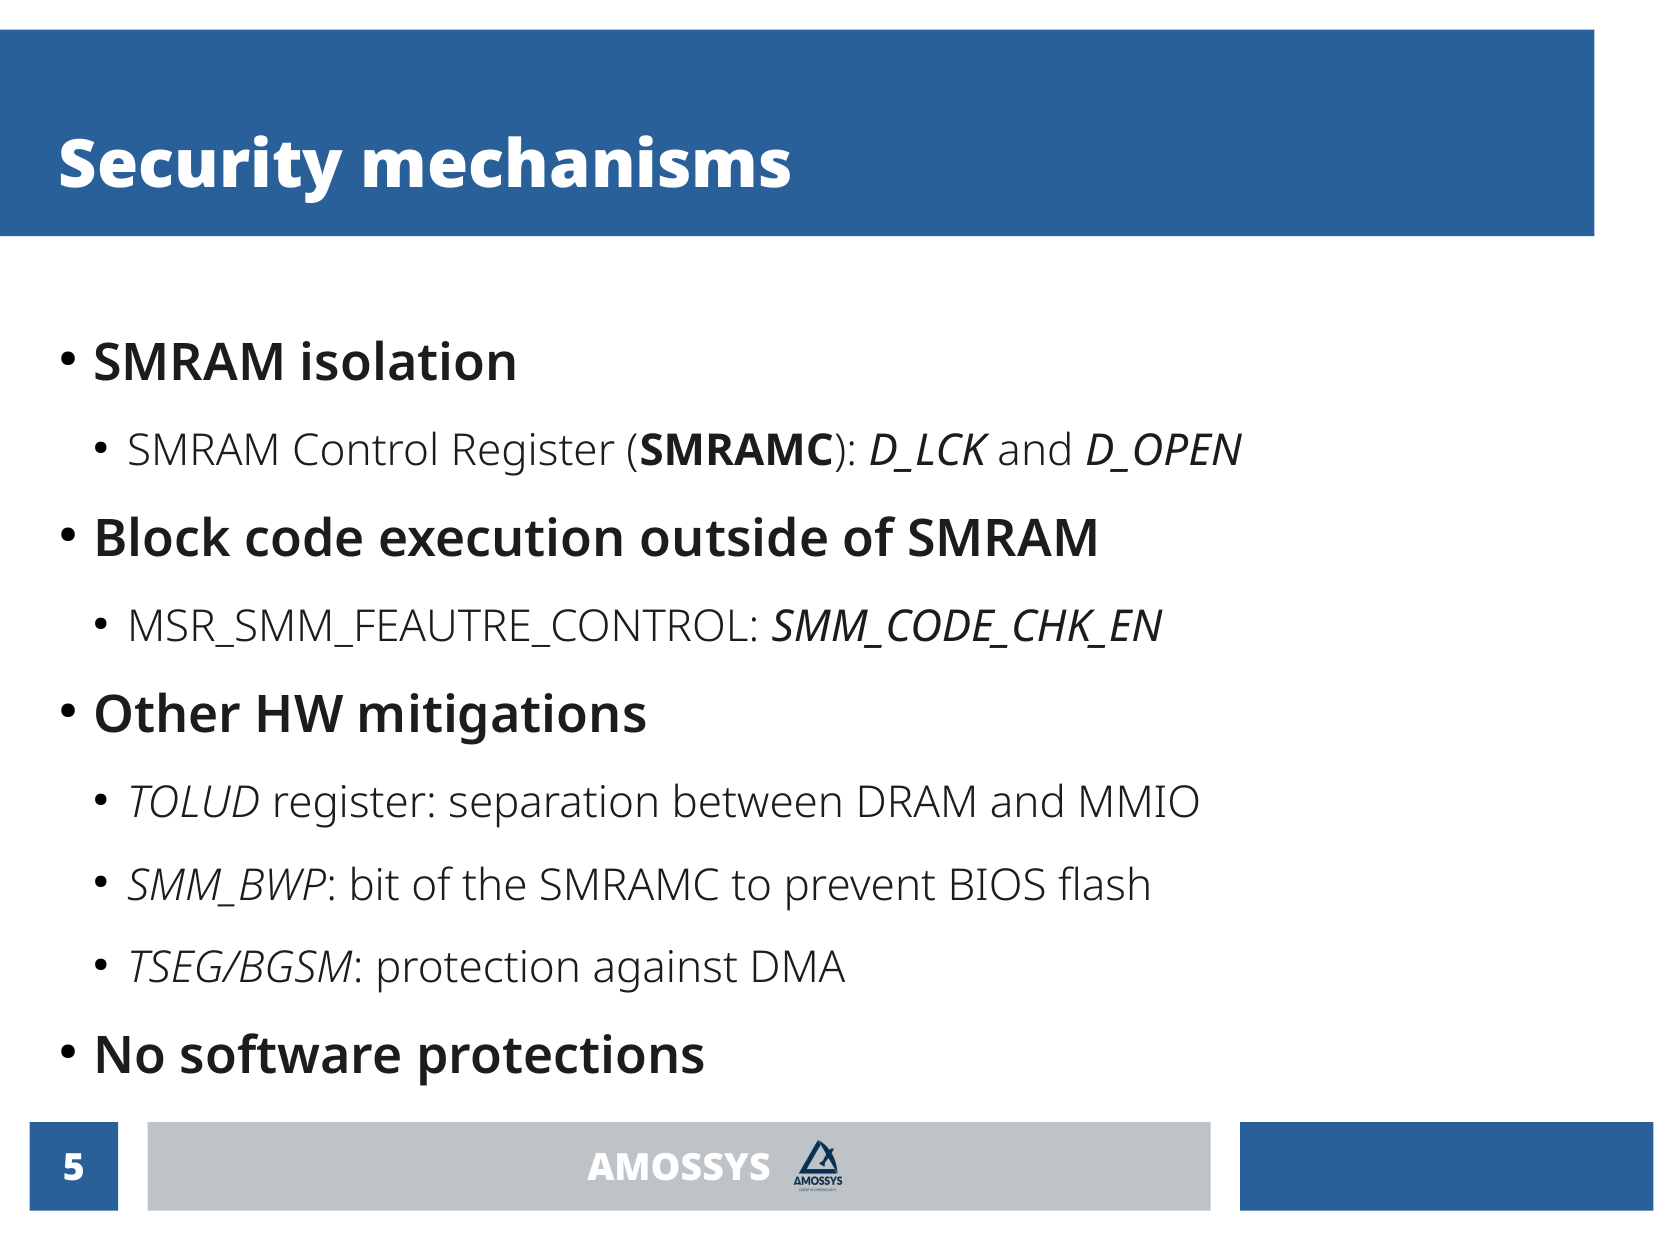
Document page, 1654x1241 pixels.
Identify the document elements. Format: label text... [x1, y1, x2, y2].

title Security mechanisms [59, 59, 1595, 207]
picture [791, 1139, 845, 1193]
list SMRAM isolation SMRAM Control Register (SMRAMC): D_LCK and D_OPEN Block code execution outside of SMRAM MSR_SMM_FEAUTRE_CONTROL: SMM_CODE_CHK_EN Other HW mitigations TOLUD register: separation between DRAM and MMIO SMM_BWP: bit of the SMRAMC to prevent BIOS flash TSEG/BGSM: protection against DMA No software protections [59, 324, 1565, 1093]
